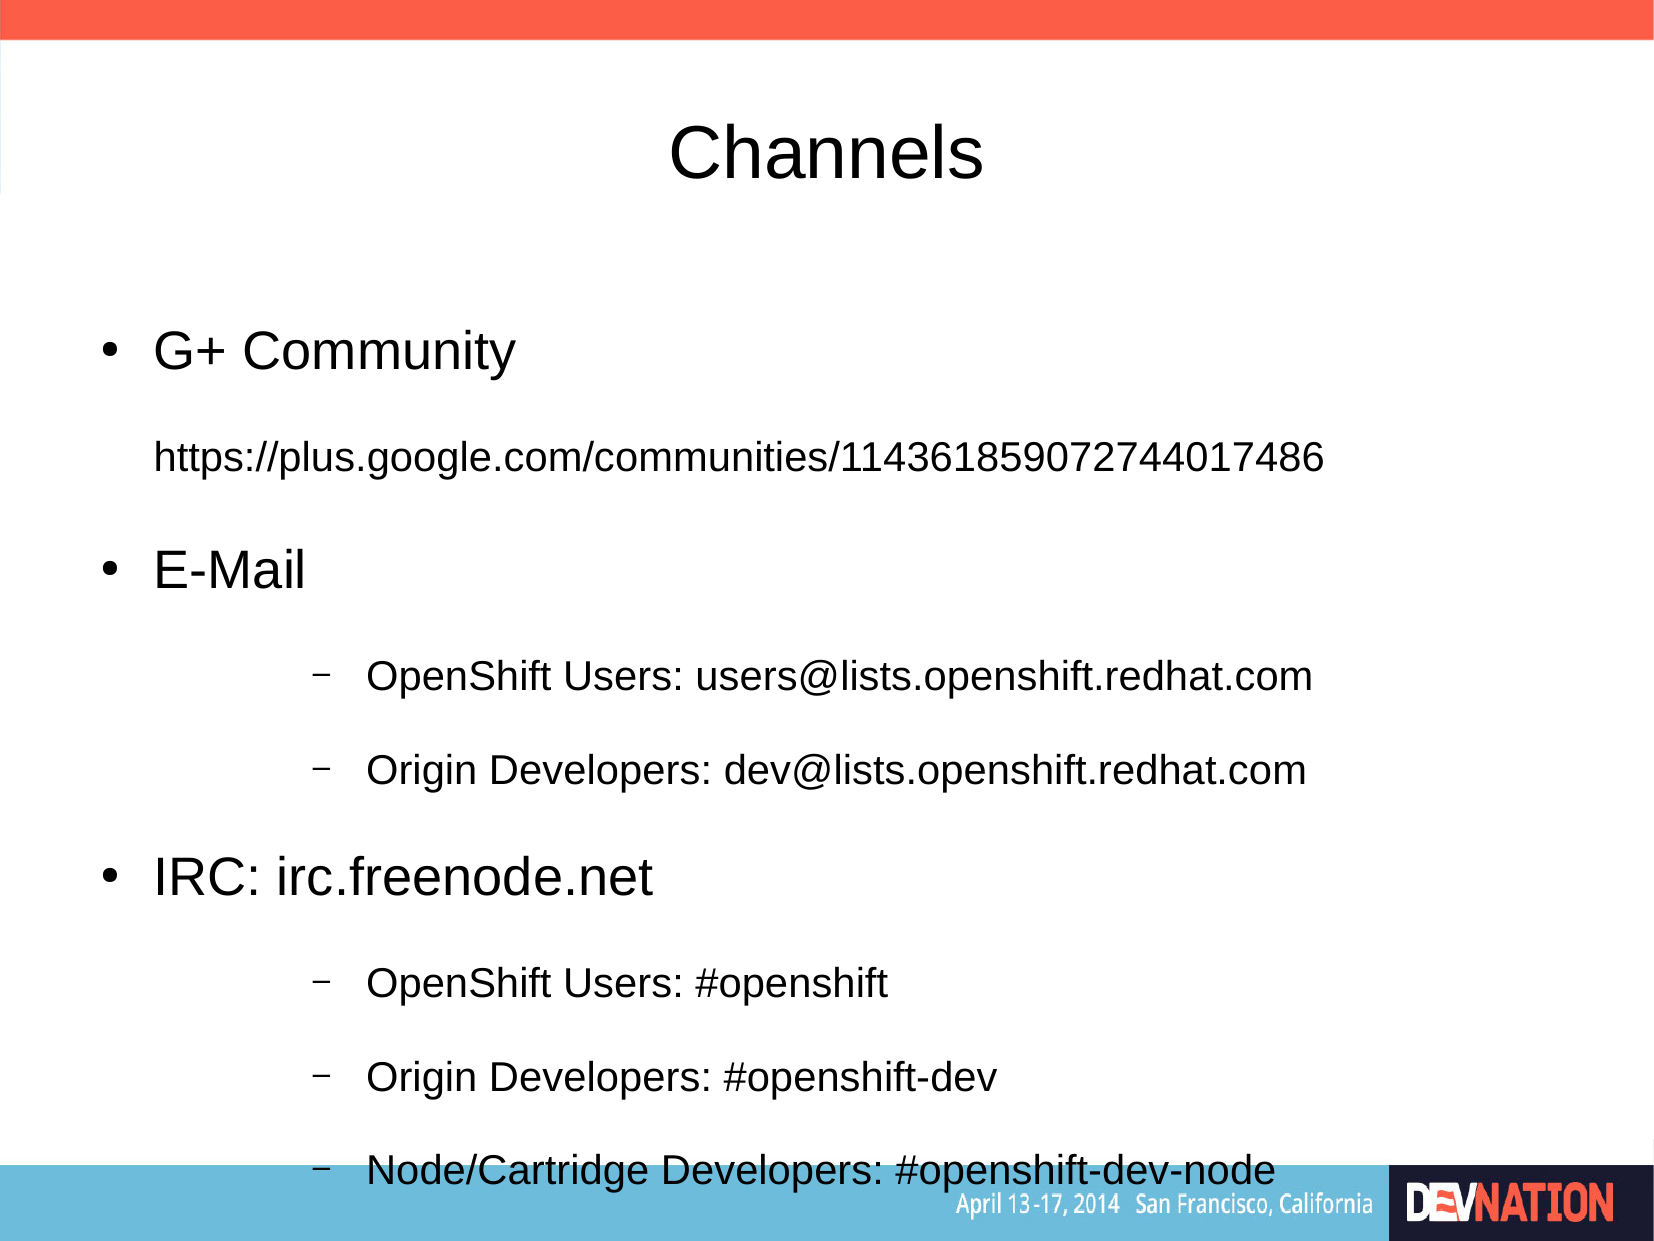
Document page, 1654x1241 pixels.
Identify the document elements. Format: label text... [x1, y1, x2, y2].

title Channels [82, 49, 1571, 257]
picture [0, 0, 1654, 1241]
list G+ Community https://plus.google.com/communities/114361859072744017486 E-Mail OpenShift Users: users@lists.openshift.redhat.com Origin Developers: dev@lists.openshift.redhat.com IRC: irc.freenode.net OpenShift Users: #openshift Origin Developers: #openshift-dev Node/Cartridge Developers: #openshift-dev-node [82, 290, 1571, 1163]
